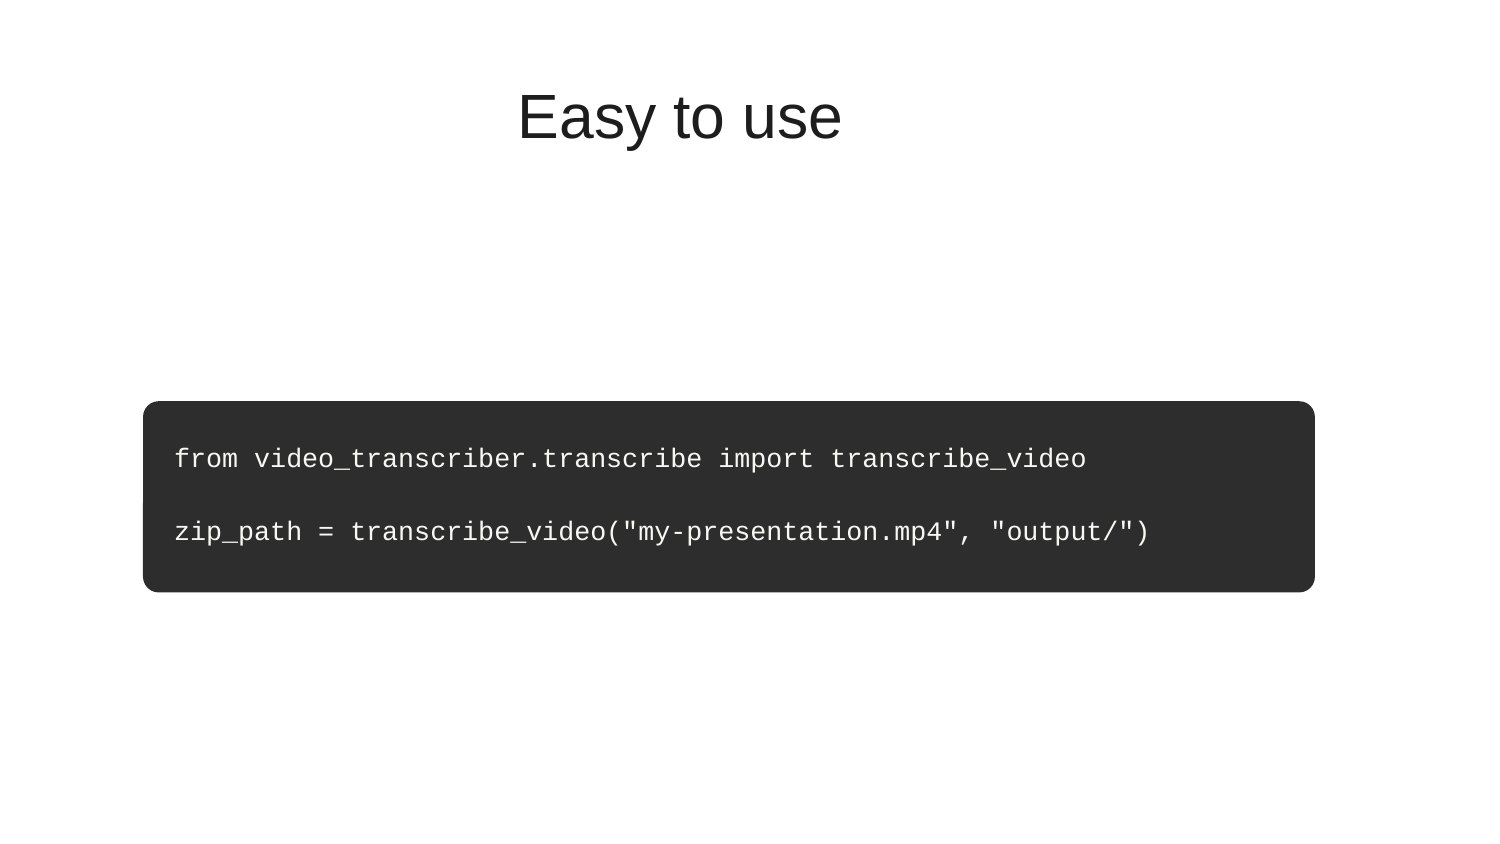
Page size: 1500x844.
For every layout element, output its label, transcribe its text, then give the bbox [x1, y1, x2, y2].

text_box [142, 401, 1315, 593]
text_box zip_path = transcribe_video("my-presentation.mp4", "output/") [174, 503, 1258, 546]
text_box Easy to use [517, 88, 1205, 151]
text_box from video_transcriber.transcribe import transcribe_video [174, 430, 1258, 473]
